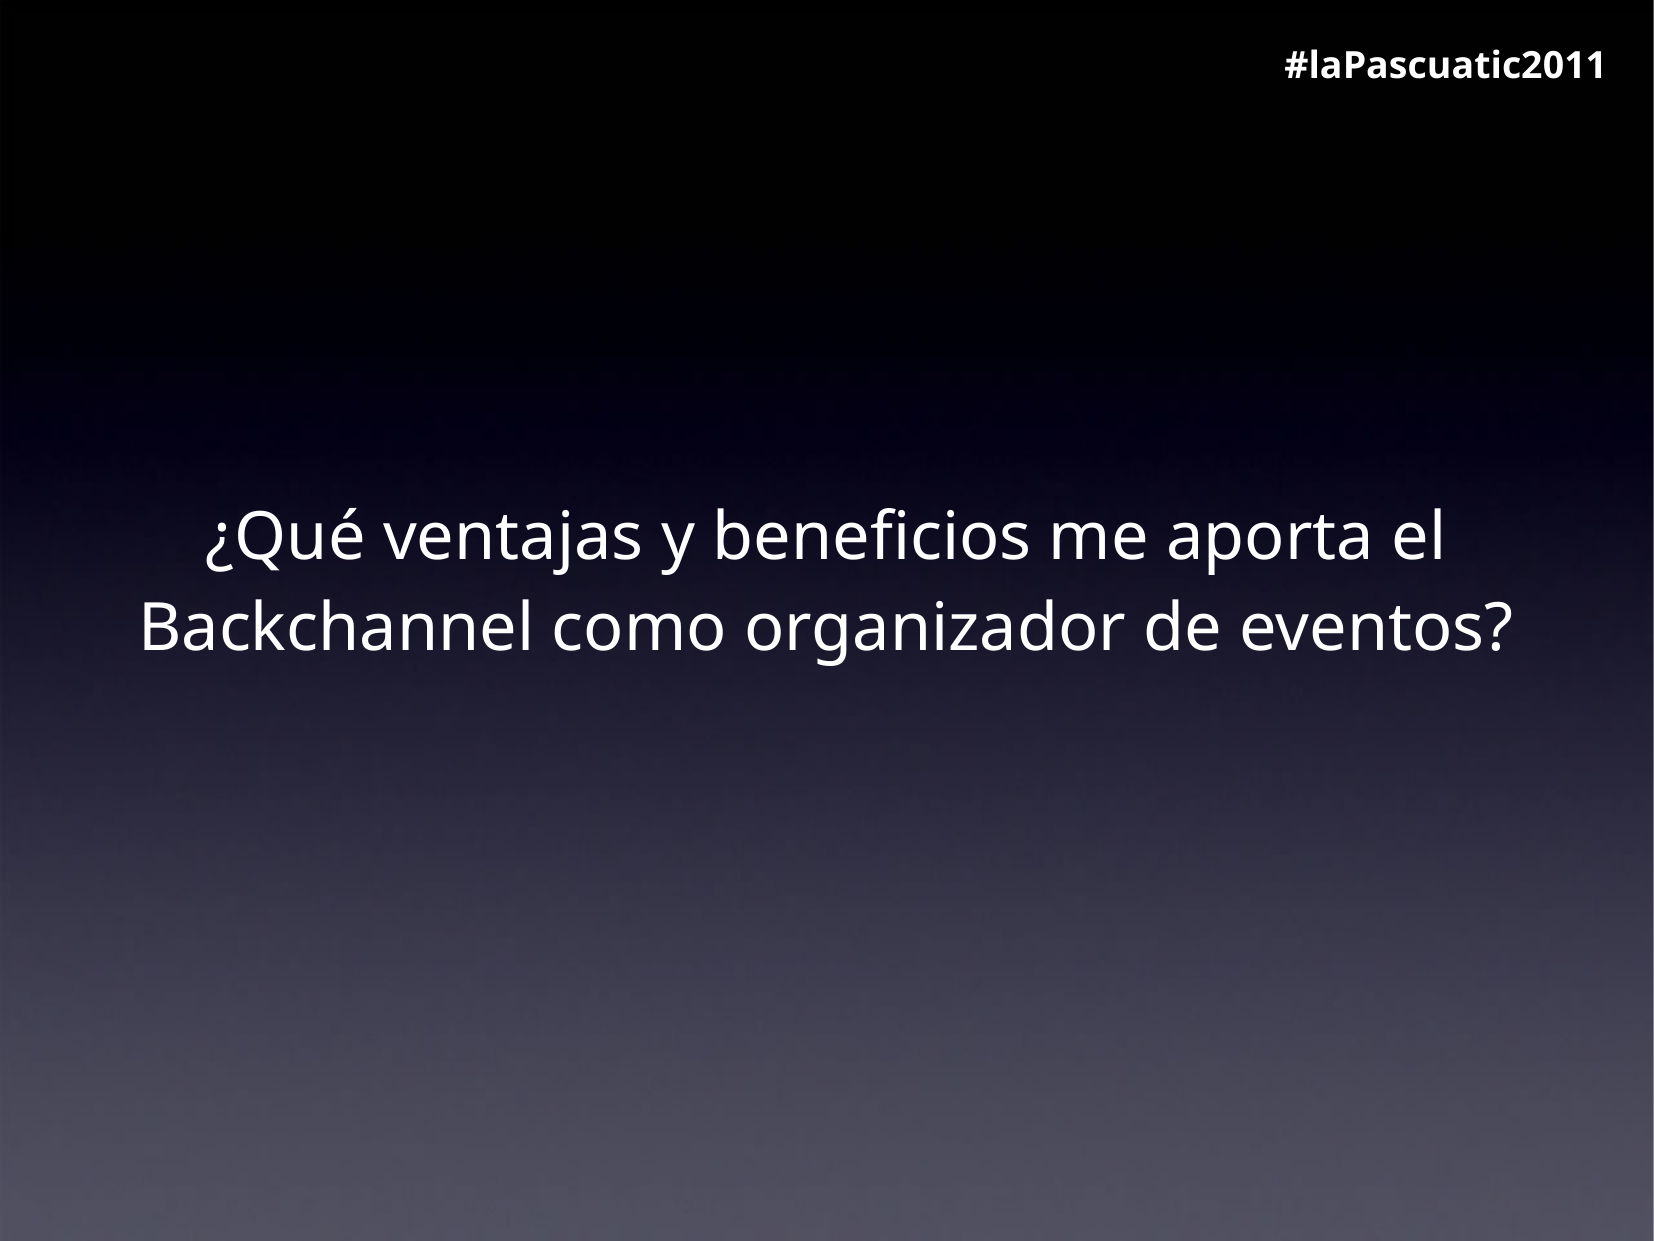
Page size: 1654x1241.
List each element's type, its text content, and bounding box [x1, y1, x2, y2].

text_box #laPascuatic2011 [1269, 31, 1625, 89]
subtitle ¿Qué ventajas y beneficios me aporta el Backchannel como organizador de eventos? [82, 49, 1571, 1109]
picture [0, 0, 1654, 1241]
